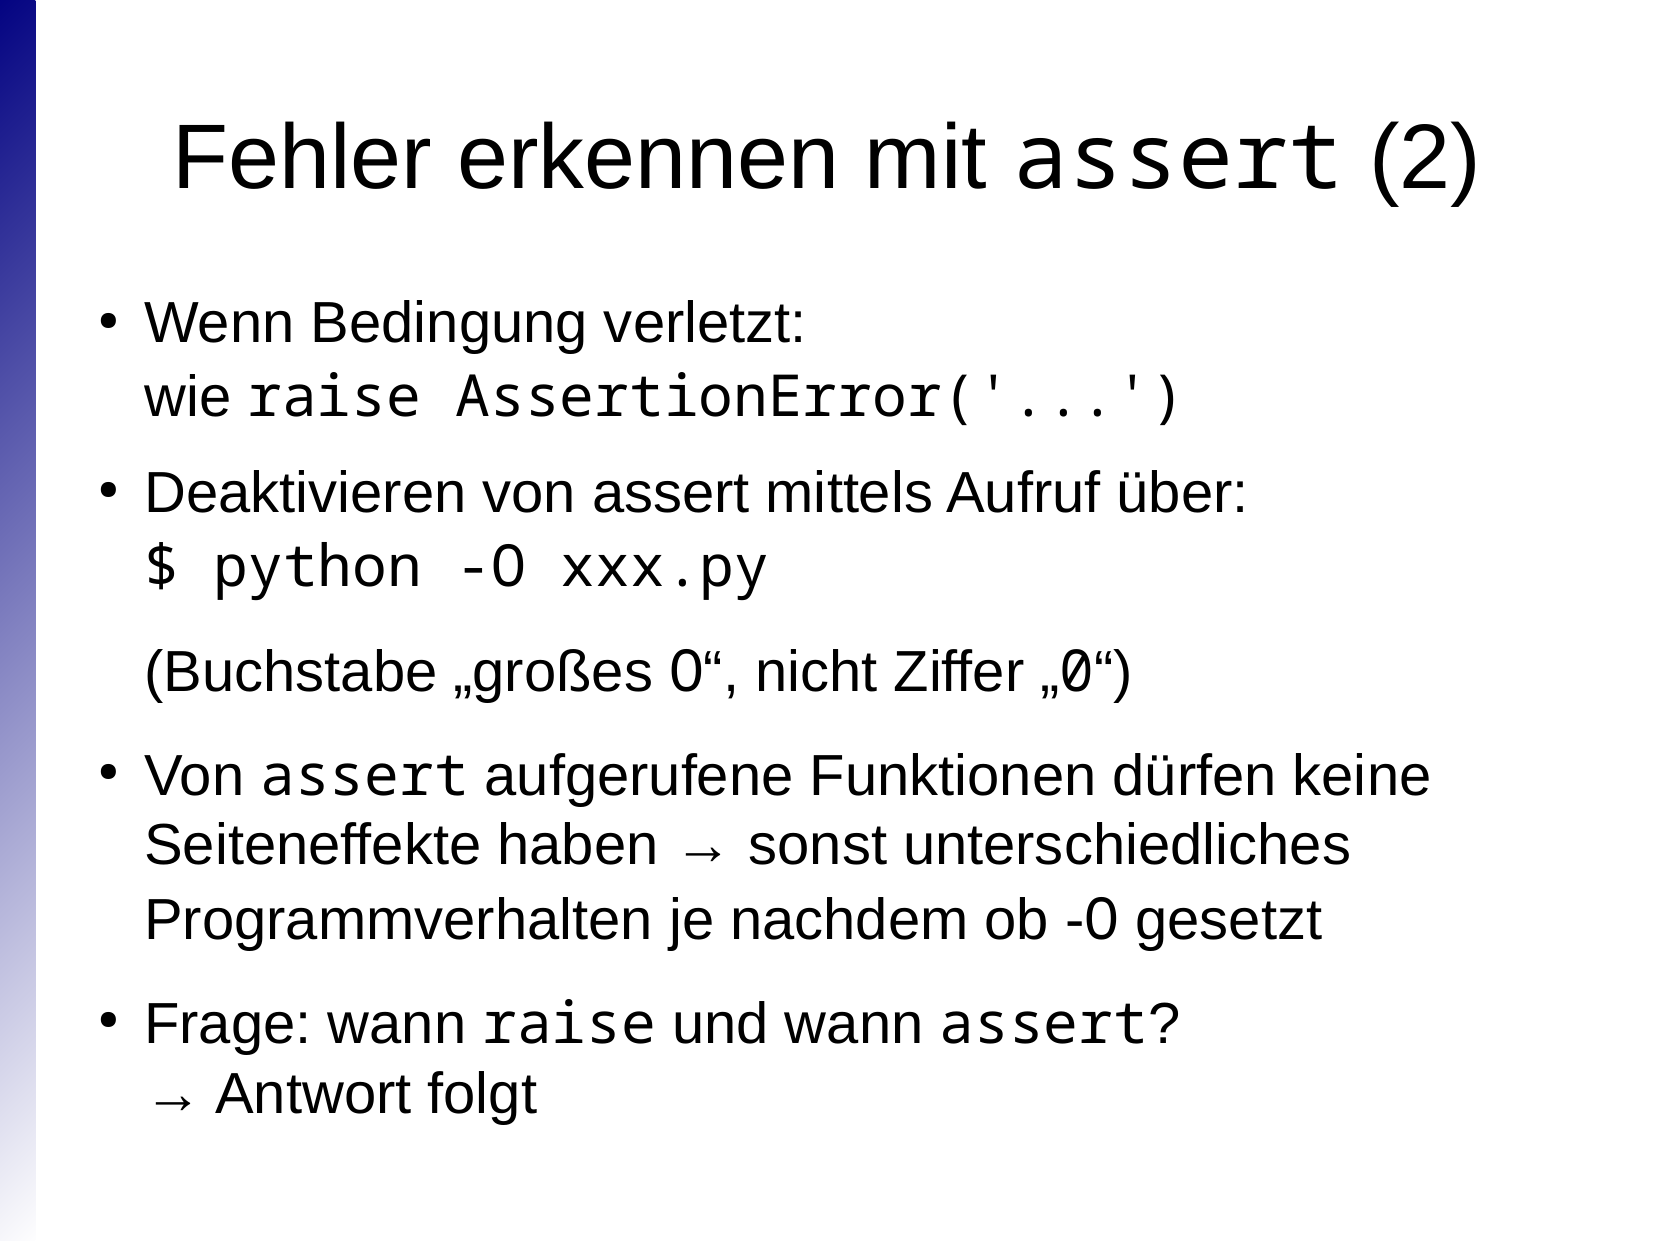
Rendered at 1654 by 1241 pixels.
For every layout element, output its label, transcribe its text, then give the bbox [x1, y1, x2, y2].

list Wenn Bedingung verletzt: wie raise AssertionError('...') Deaktivieren von assert mittels Aufruf über: $ python -O xxx.py (Buchstabe „großes O“, nicht Ziffer „0“) Von assert aufgerufene Funktionen dürfen keine Seiteneffekte haben → sonst unterschiedliches Programmverhalten je nachdem ob -O gesetzt Frage: wann raise und wann assert? → Antwort folgt [82, 290, 1571, 1134]
title Fehler erkennen mit assert (2) [82, 49, 1571, 257]
